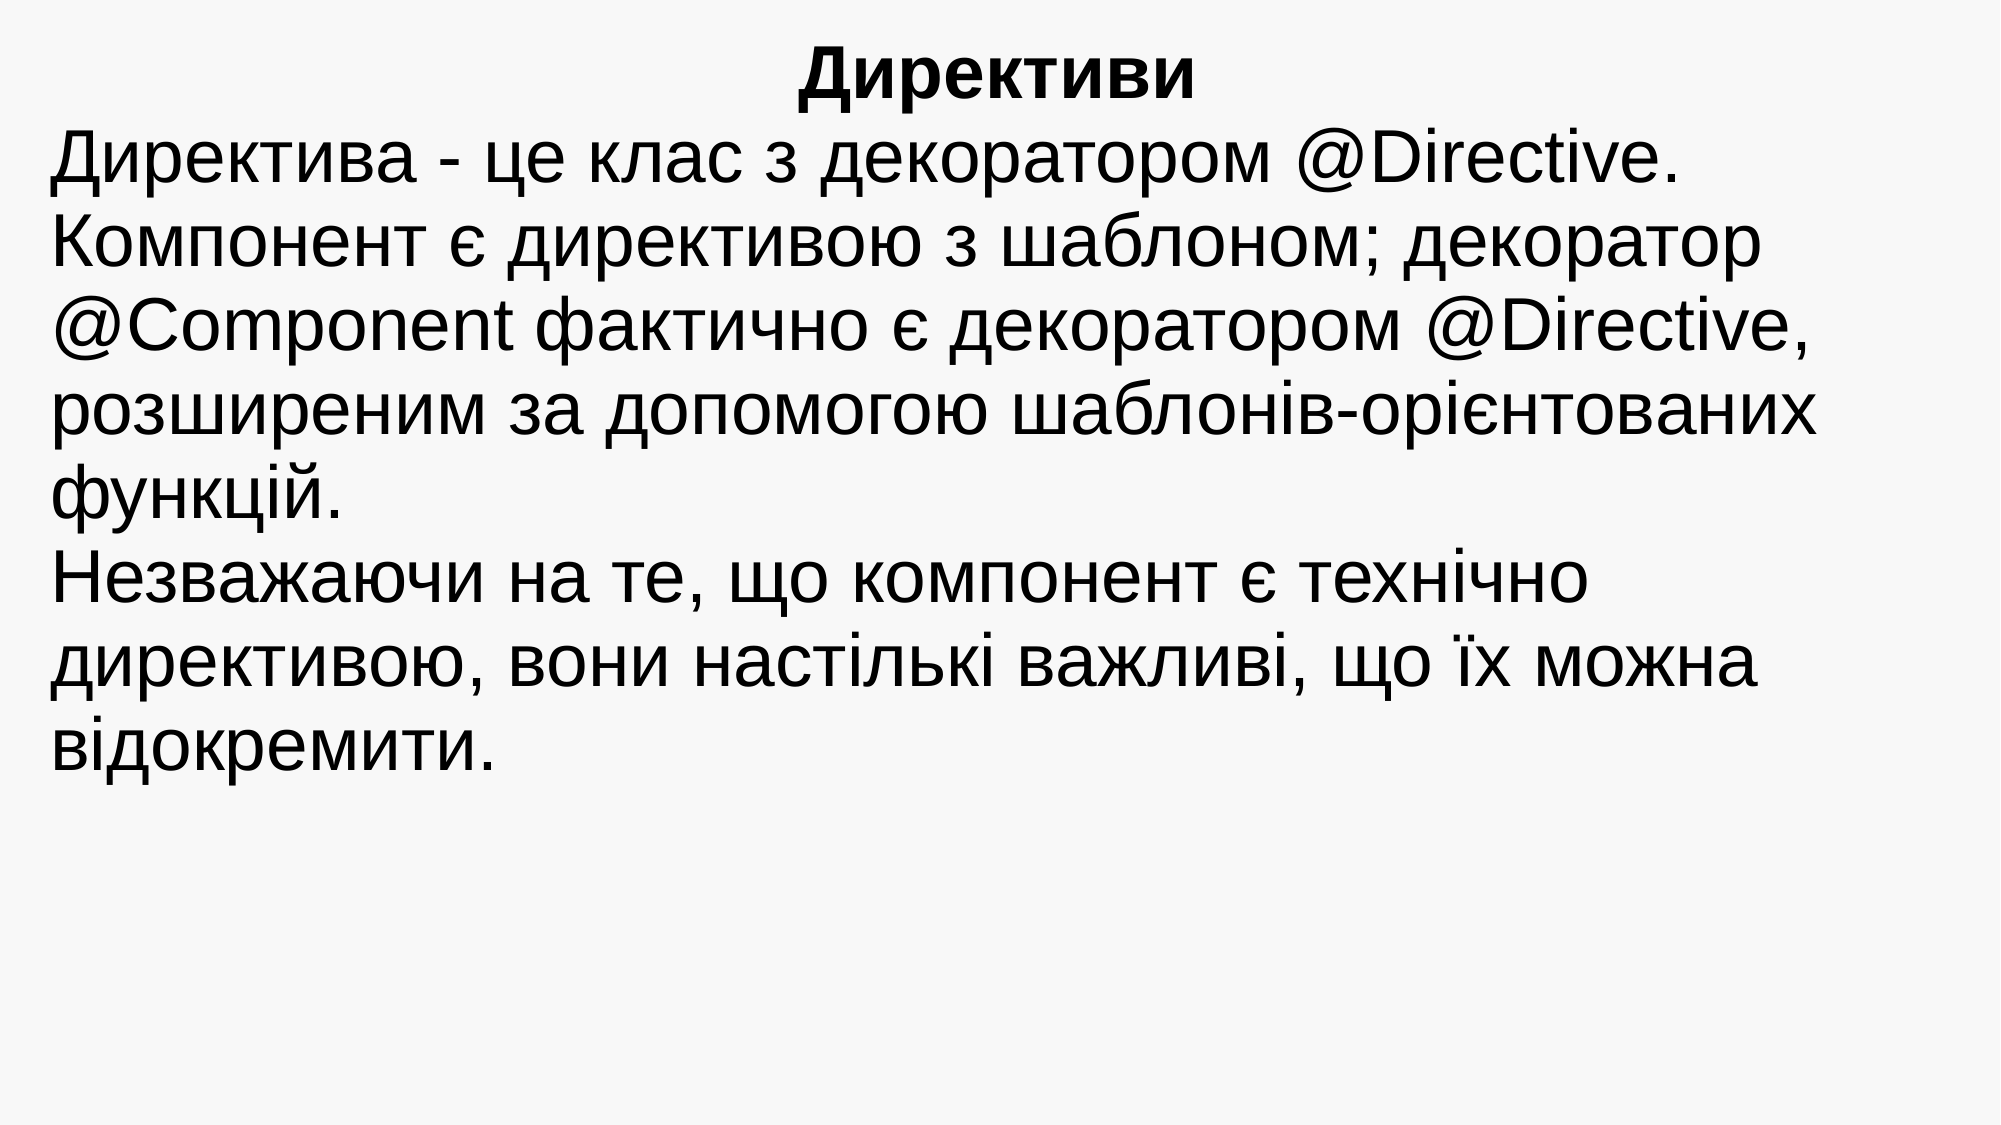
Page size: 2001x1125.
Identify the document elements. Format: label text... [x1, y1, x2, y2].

text_box Директиви Директива - це клас з декоратором @Directive. Компонент є директивою з шаблоном; декоратор @Component фактично є декоратором @Directive, розширеним за допомогою шаблонів-орієнтованих функцій. Незважаючи на те, що компонент є технічно директивою, вони настількі важливі, що їх можна відокремити. [35, 23, 1961, 879]
